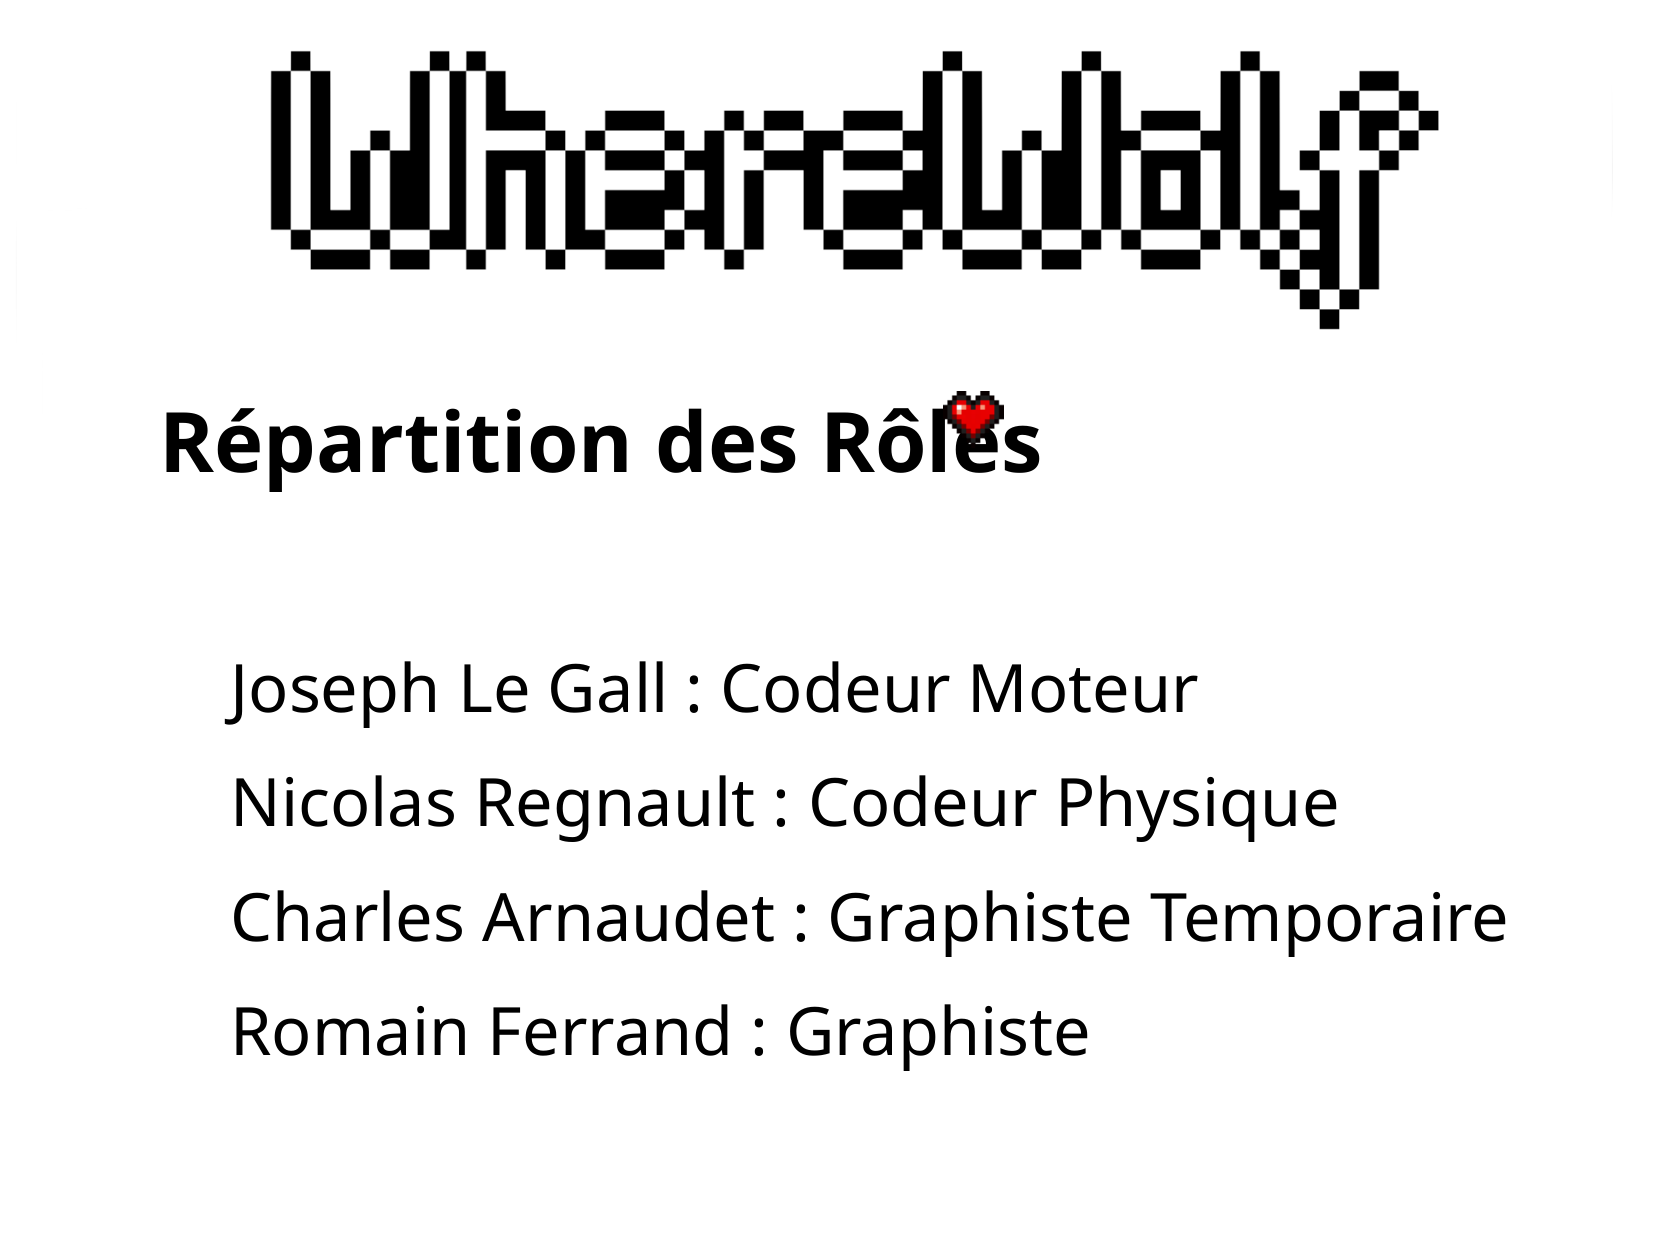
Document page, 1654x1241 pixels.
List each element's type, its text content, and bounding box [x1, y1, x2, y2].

list Répartition des Rôles Joseph Le Gall : Codeur Moteur Nicolas Regnault : Codeur Physique Charles Arnaudet : Graphiste Temporaire Romain Ferrand : Graphiste [88, 414, 1577, 1203]
picture [0, 0, 1654, 448]
